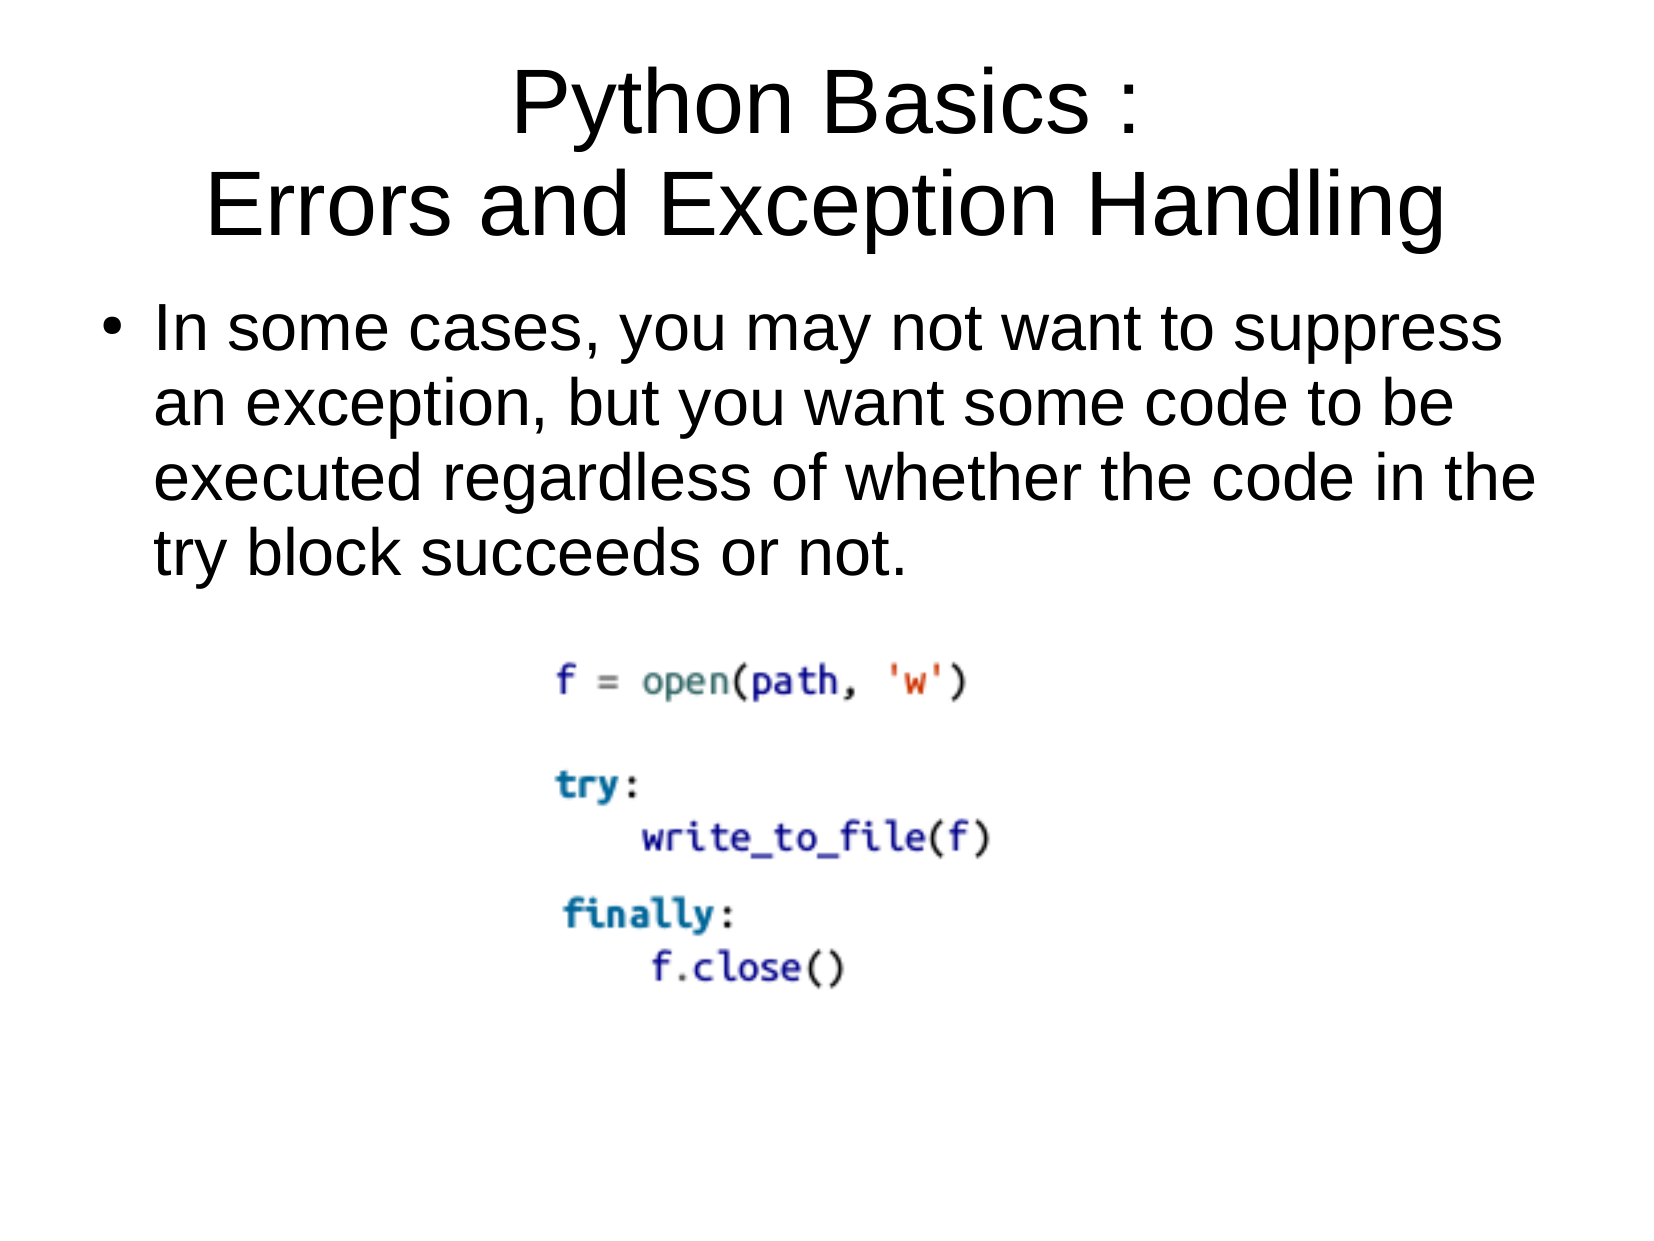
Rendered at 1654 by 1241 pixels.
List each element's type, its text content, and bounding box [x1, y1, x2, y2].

title Python Basics : Errors and Exception Handling [82, 49, 1571, 257]
picture [537, 647, 1030, 1008]
list In some cases, you may not want to suppress an exception, but you want some code to be executed regardless of whether the code in the try block succeeds or not. [82, 290, 1571, 1010]
